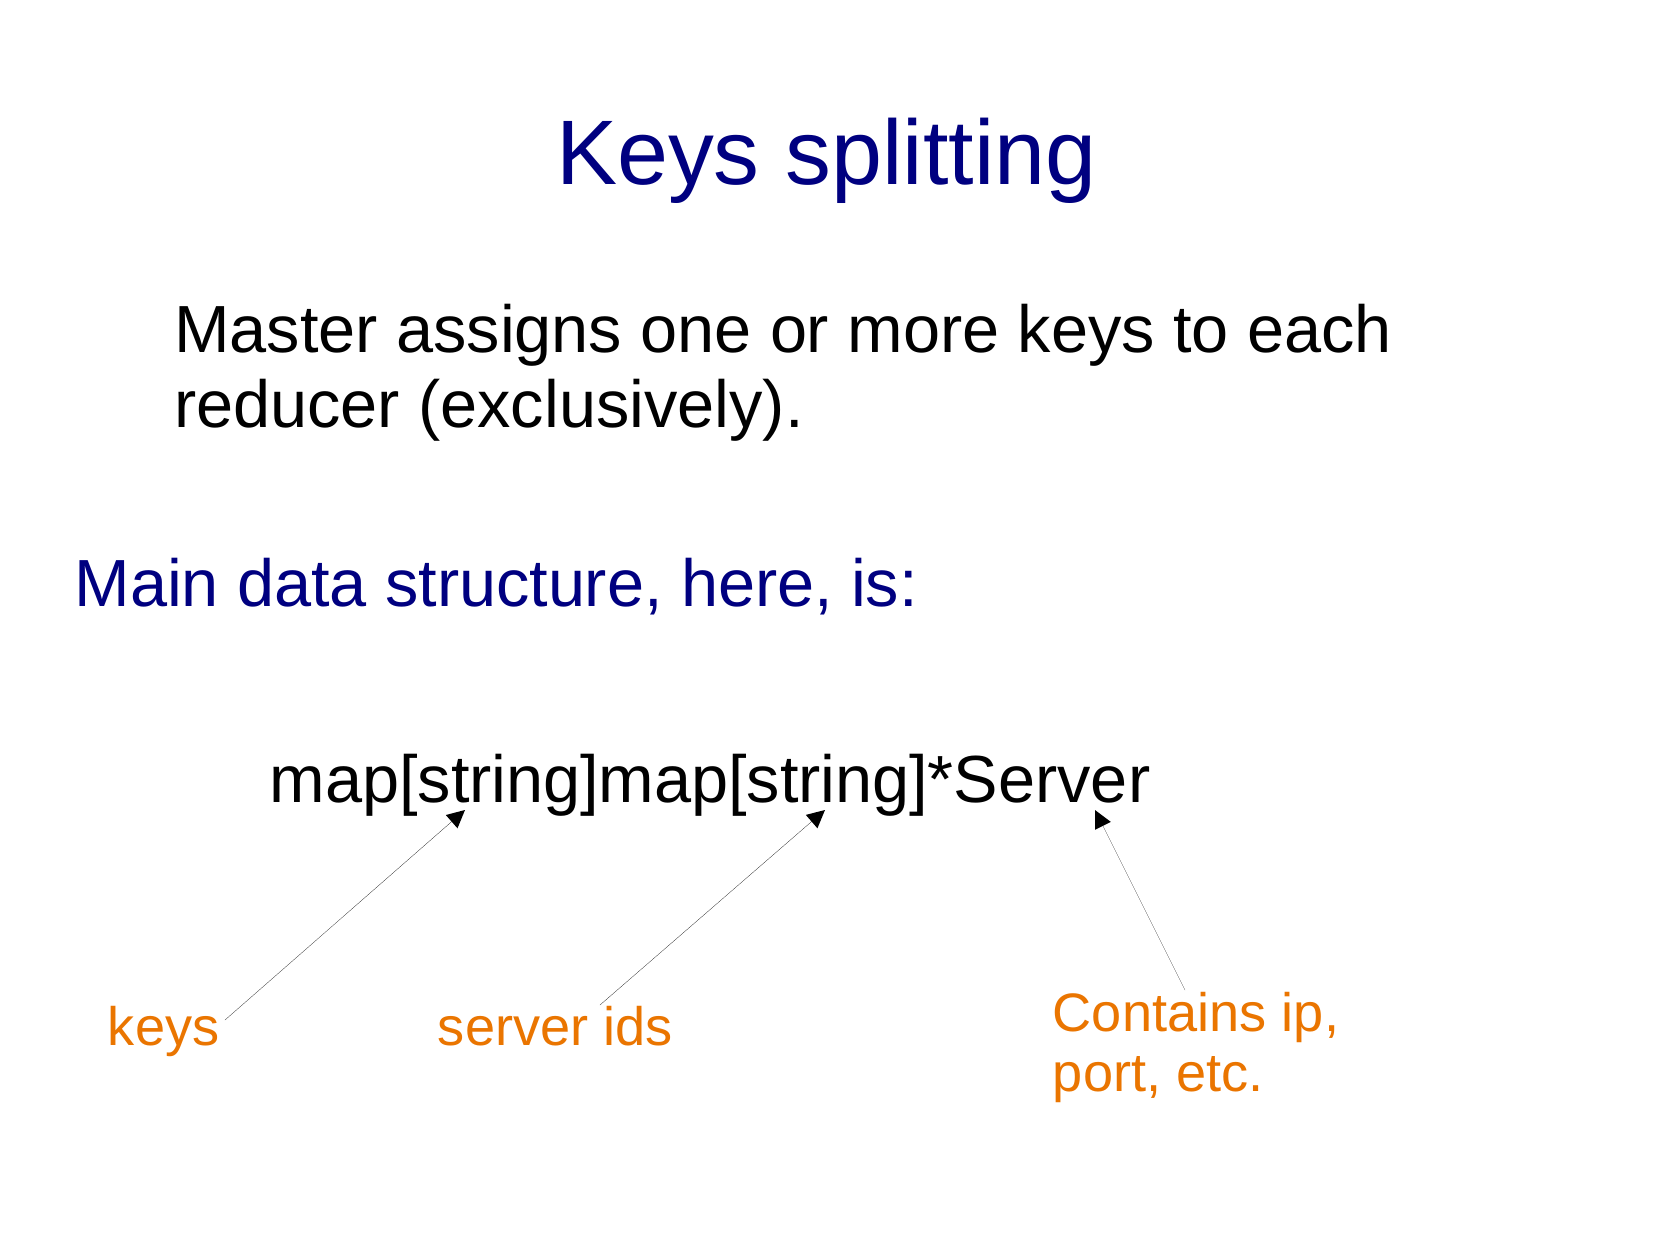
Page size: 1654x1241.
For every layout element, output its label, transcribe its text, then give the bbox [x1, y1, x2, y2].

text_box server ids [423, 989, 796, 1126]
title Keys splitting [82, 49, 1571, 257]
text_box map[string]map[string]*Server [255, 735, 1461, 871]
text_box Main data structure, here, is: [60, 538, 966, 706]
text_box keys [93, 989, 423, 1126]
text_box Contains ip, port, etc. [1038, 975, 1411, 1111]
text_box Master assigns one or more keys to each reducer (exclusively). [159, 284, 1576, 541]
